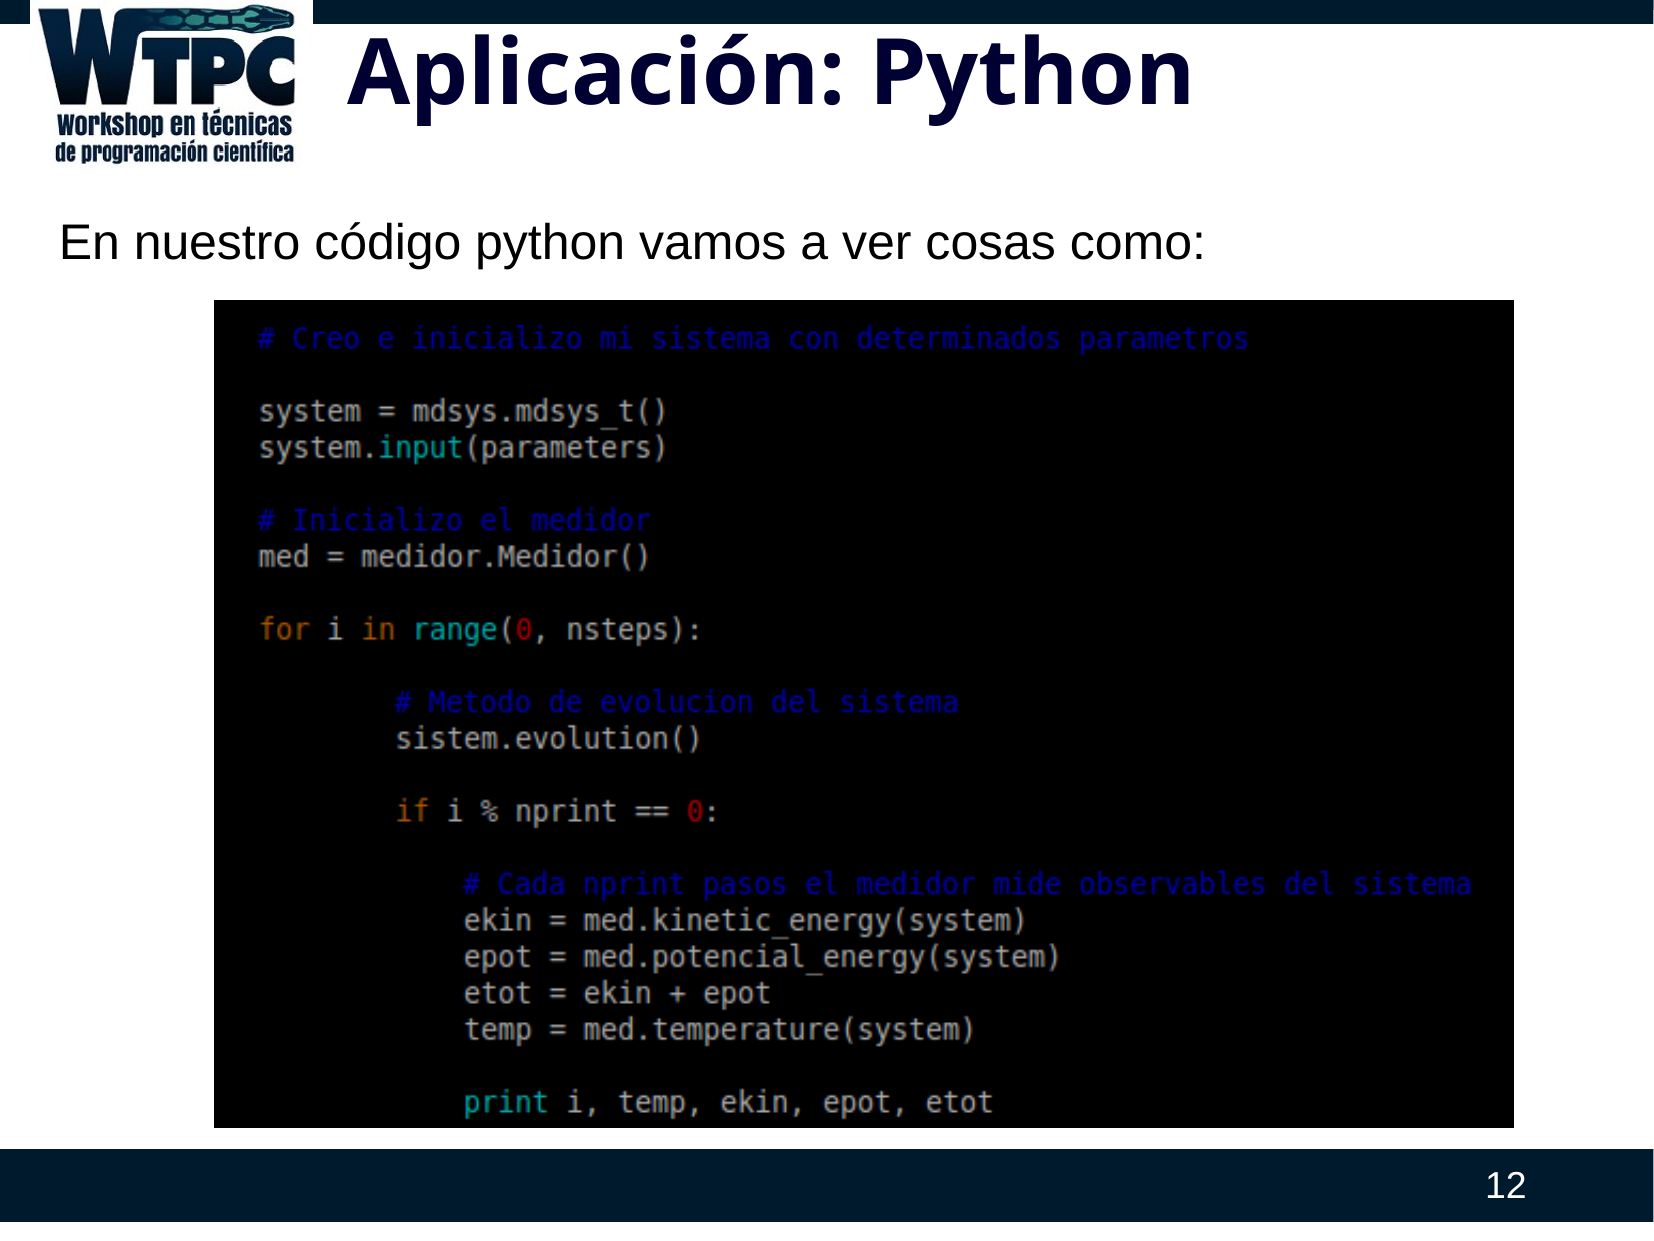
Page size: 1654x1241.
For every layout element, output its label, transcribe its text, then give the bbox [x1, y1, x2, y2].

picture [0, 0, 1654, 175]
picture [0, 1149, 1654, 1223]
text_box <número> [1470, 1156, 1654, 1228]
title Aplicación: Python [347, 24, 1569, 125]
text_box En nuestro código python vamos a ver cosas como: [44, 206, 1498, 278]
picture [214, 300, 1514, 1128]
